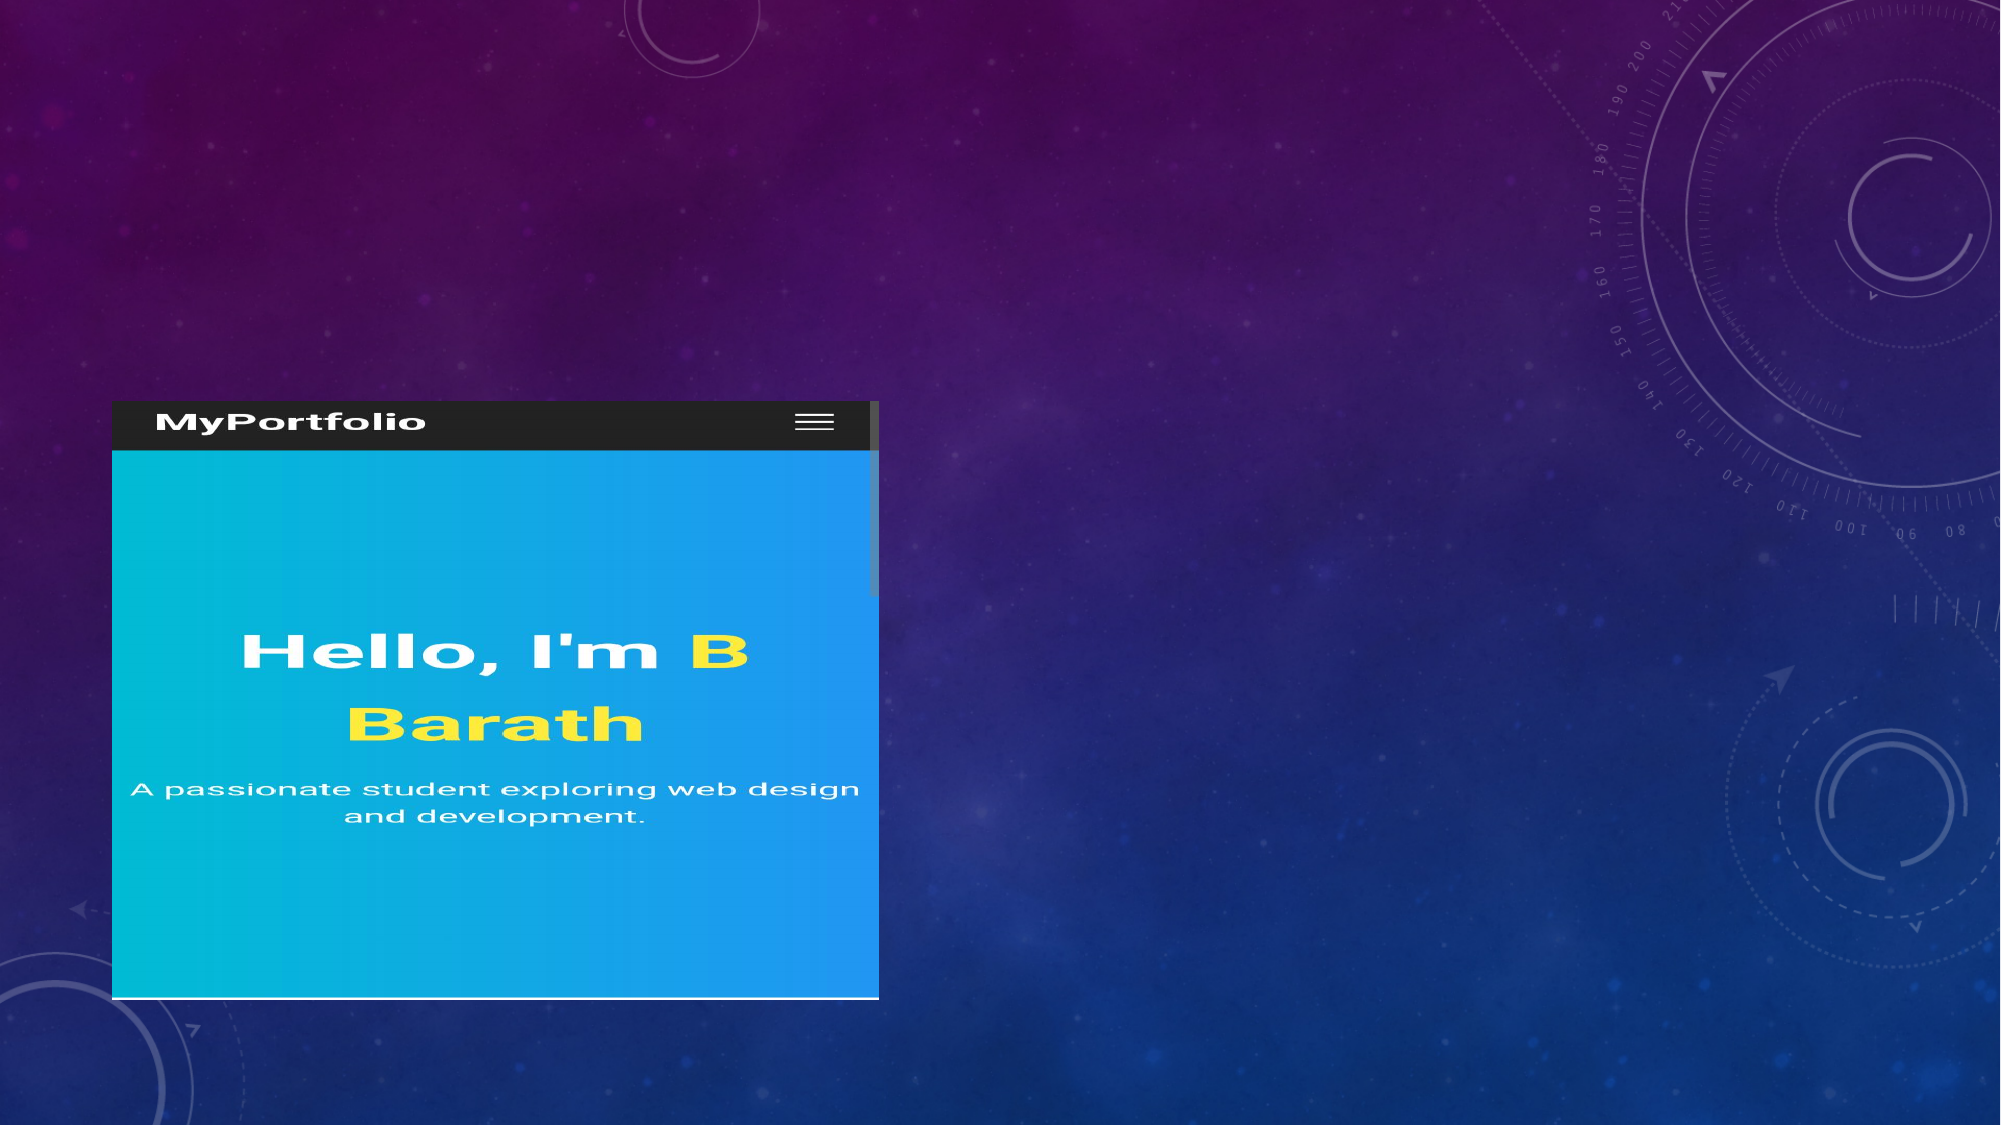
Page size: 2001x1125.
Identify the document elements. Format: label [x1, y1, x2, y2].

picture [112, 401, 879, 1000]
